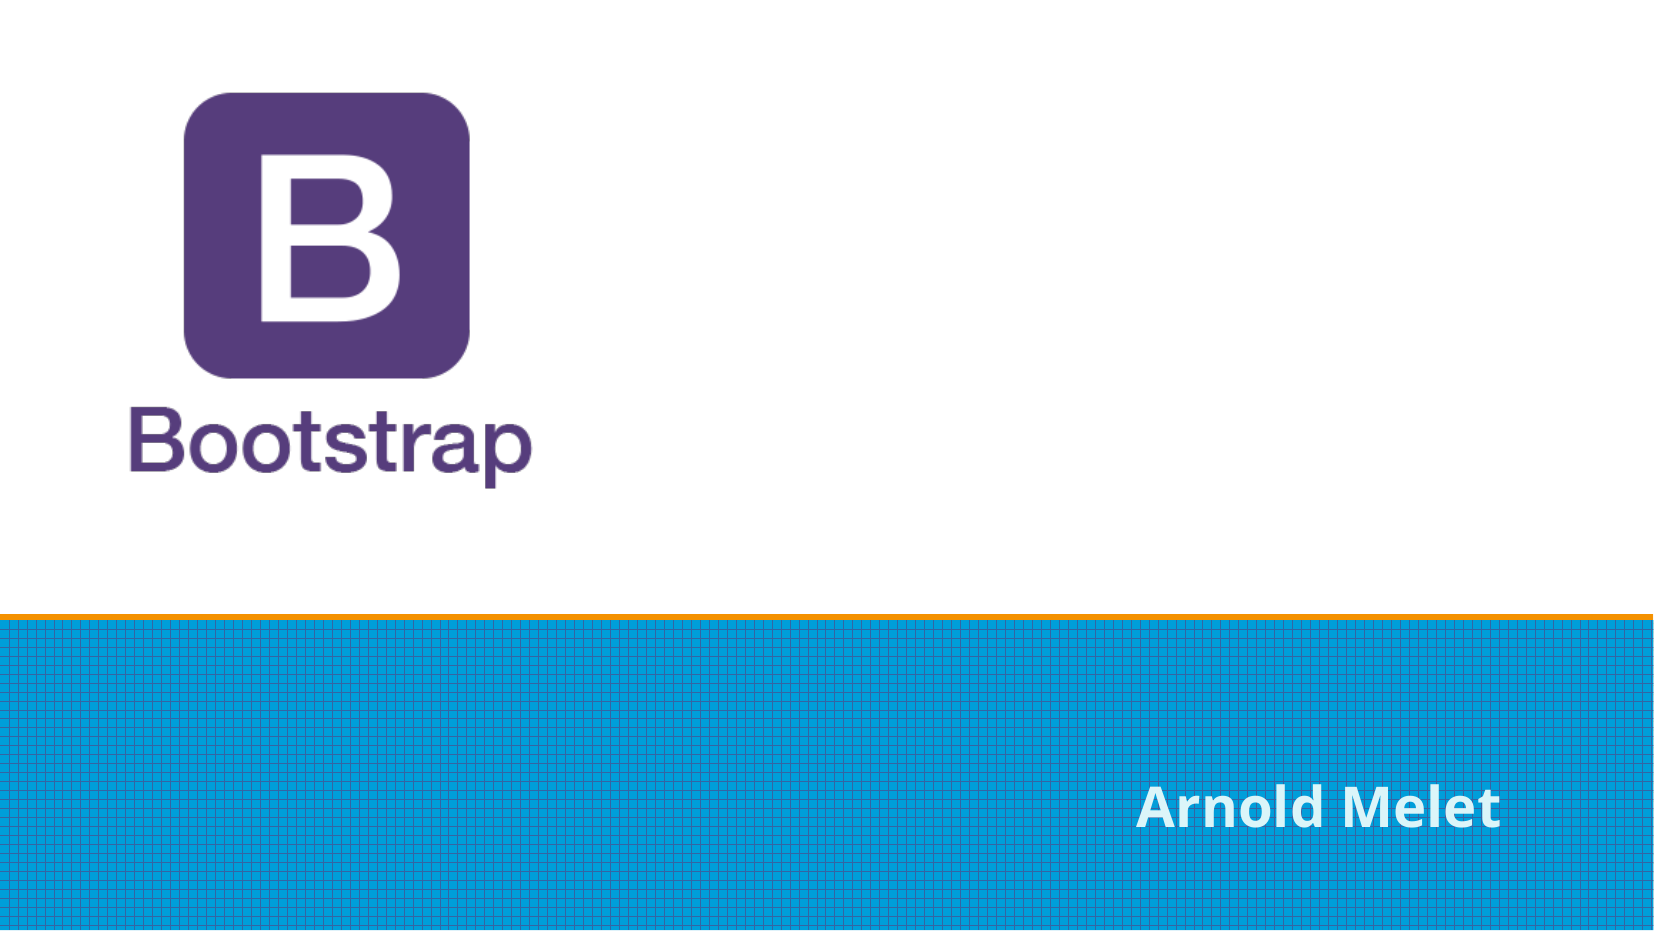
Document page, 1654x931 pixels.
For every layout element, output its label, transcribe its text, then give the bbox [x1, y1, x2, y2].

subtitle Arnold Melet [1136, 767, 1565, 886]
picture [0, 0, 684, 619]
